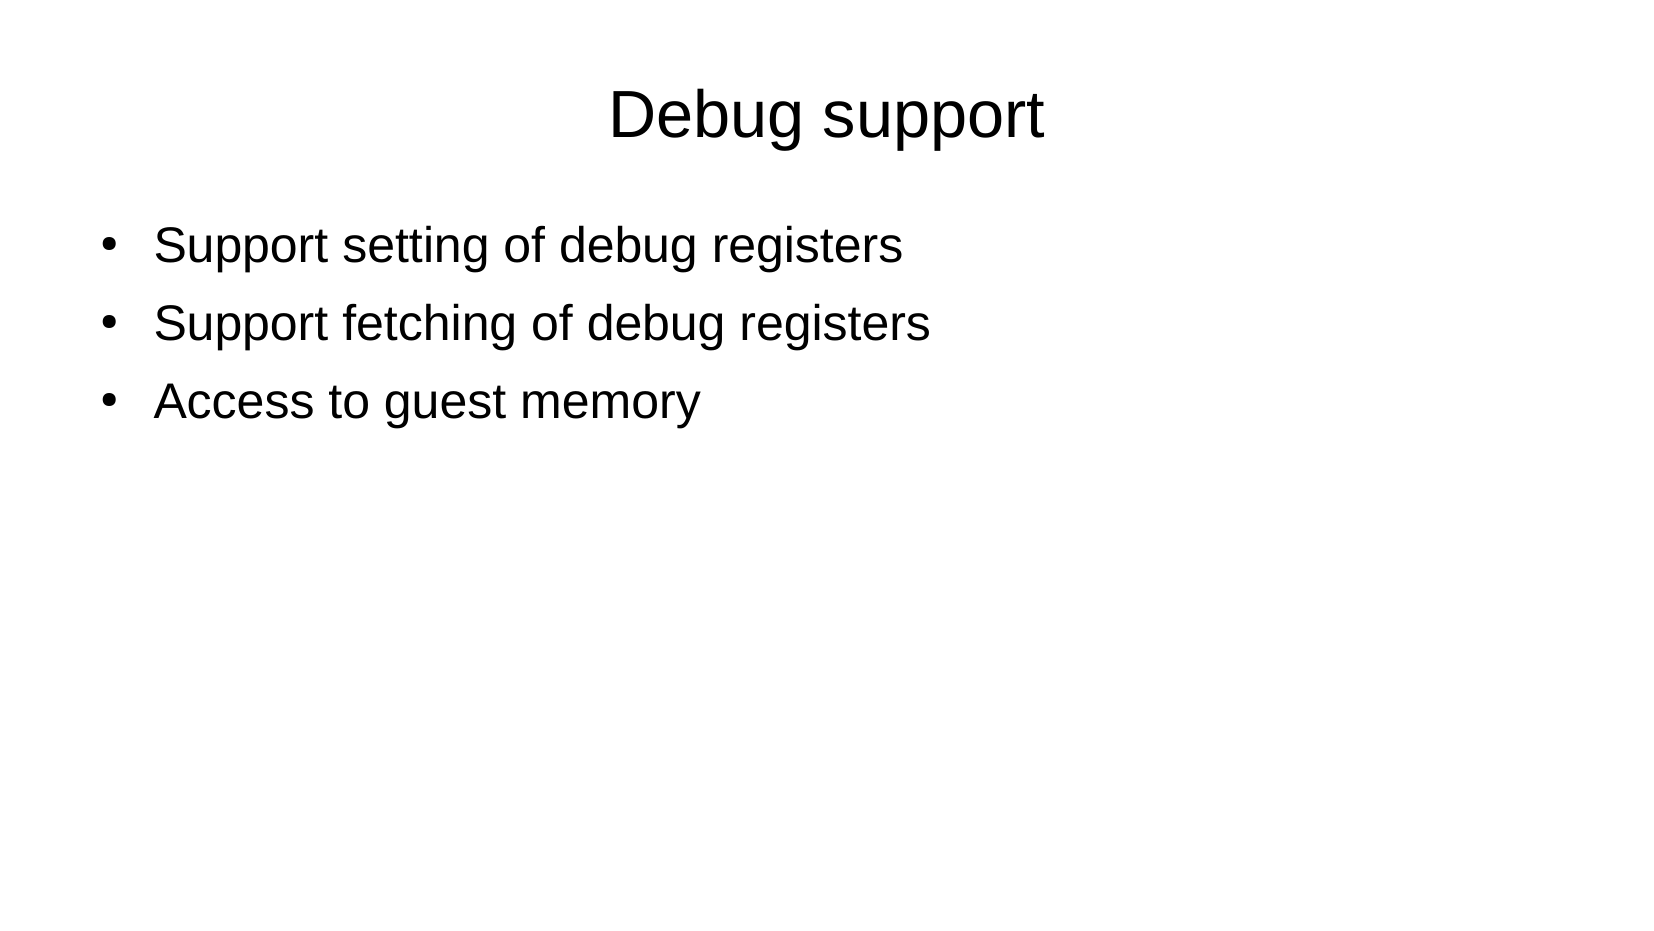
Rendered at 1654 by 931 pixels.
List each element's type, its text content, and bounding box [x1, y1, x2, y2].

list Support setting of debug registers Support fetching of debug registers Access to guest memory [82, 217, 1571, 758]
title Debug support [82, 37, 1571, 193]
